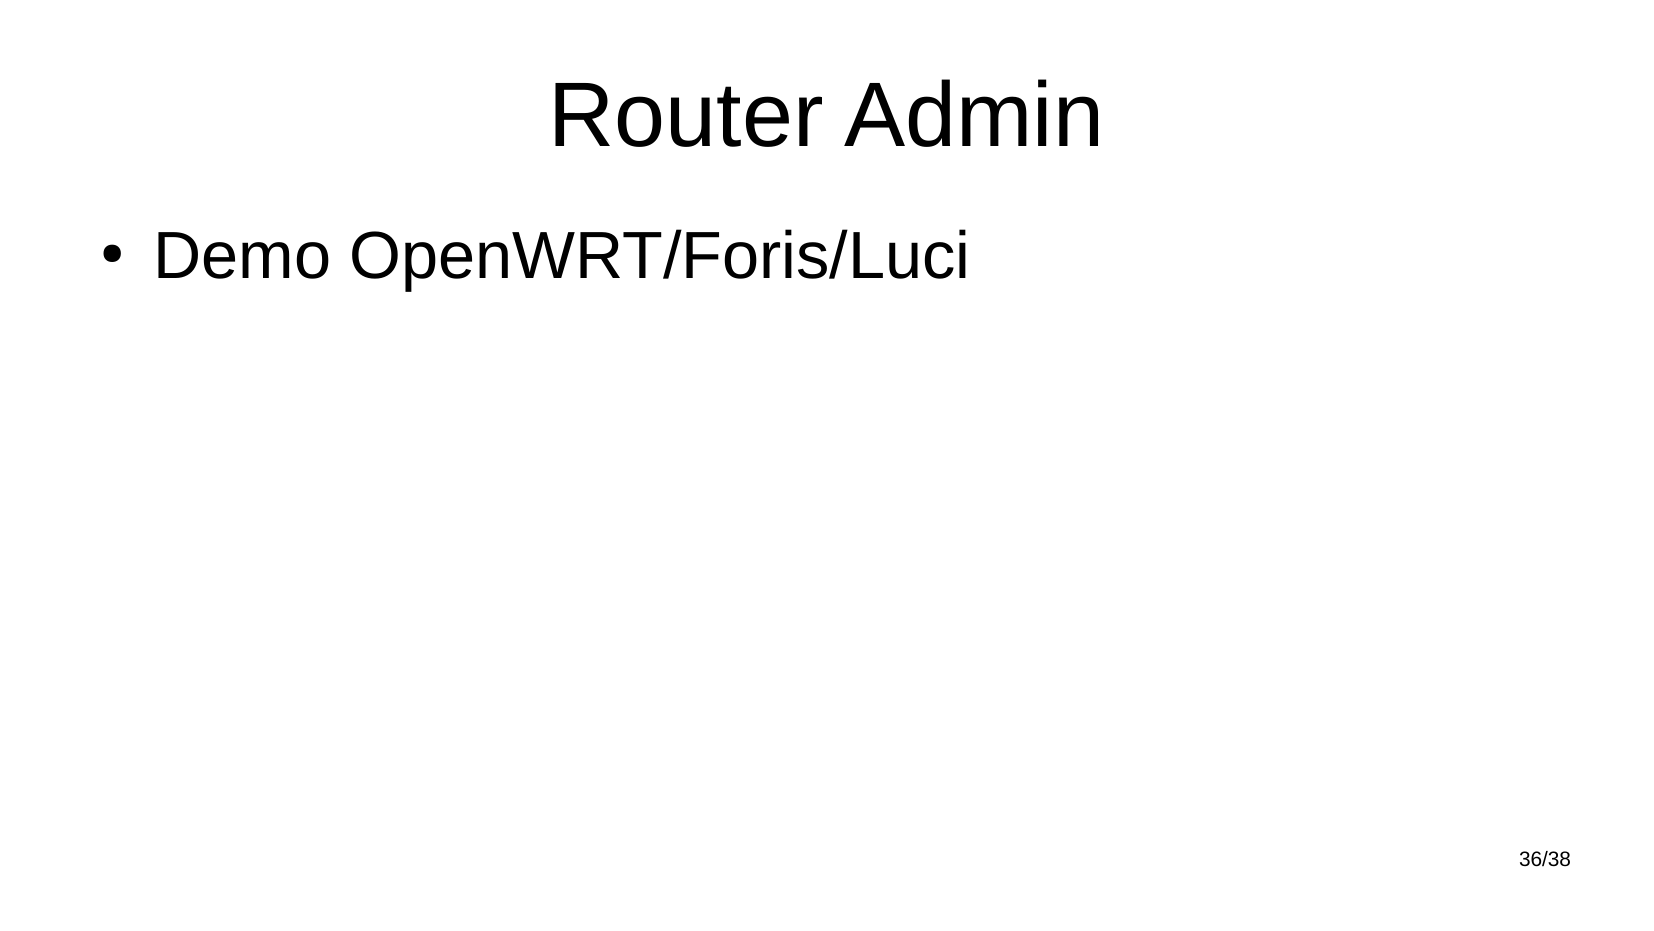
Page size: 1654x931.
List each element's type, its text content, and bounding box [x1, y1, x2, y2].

list Demo OpenWRT/Foris/Luci [82, 217, 1571, 758]
title Router Admin [82, 37, 1571, 193]
